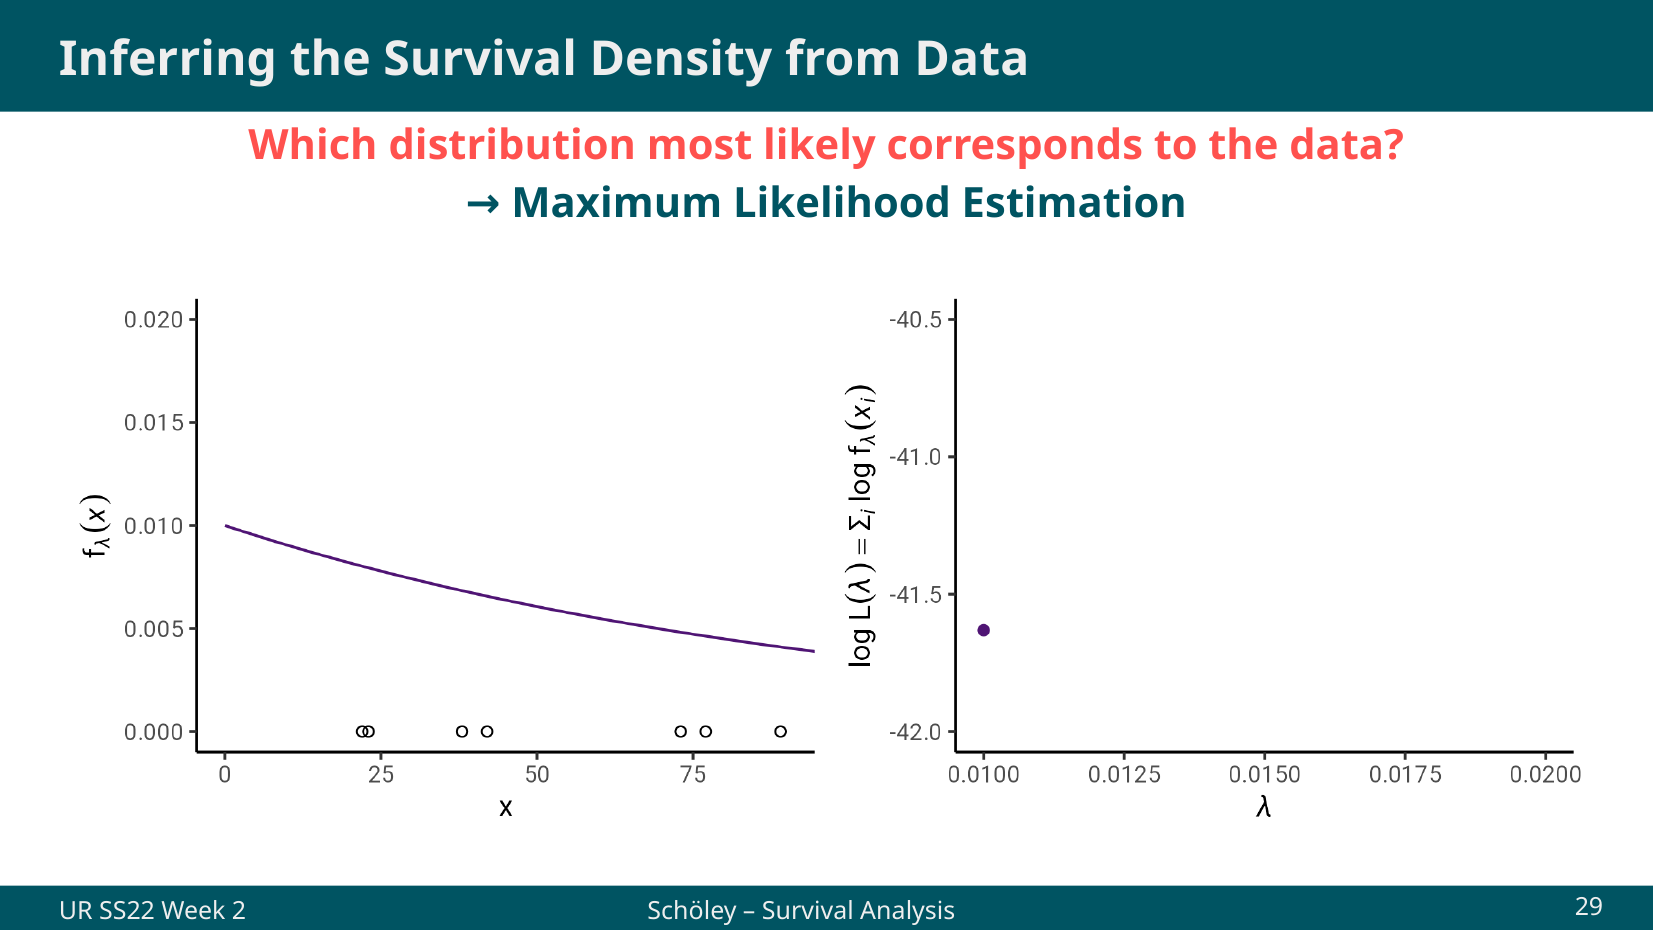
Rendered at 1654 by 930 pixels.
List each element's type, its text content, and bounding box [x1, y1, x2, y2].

text_box Which distribution most likely corresponds to the data? → Maximum Likelihood Estimation [19, 107, 1634, 310]
picture [49, 269, 1603, 852]
title Inferring the Survival Density from Data [58, 0, 1594, 107]
